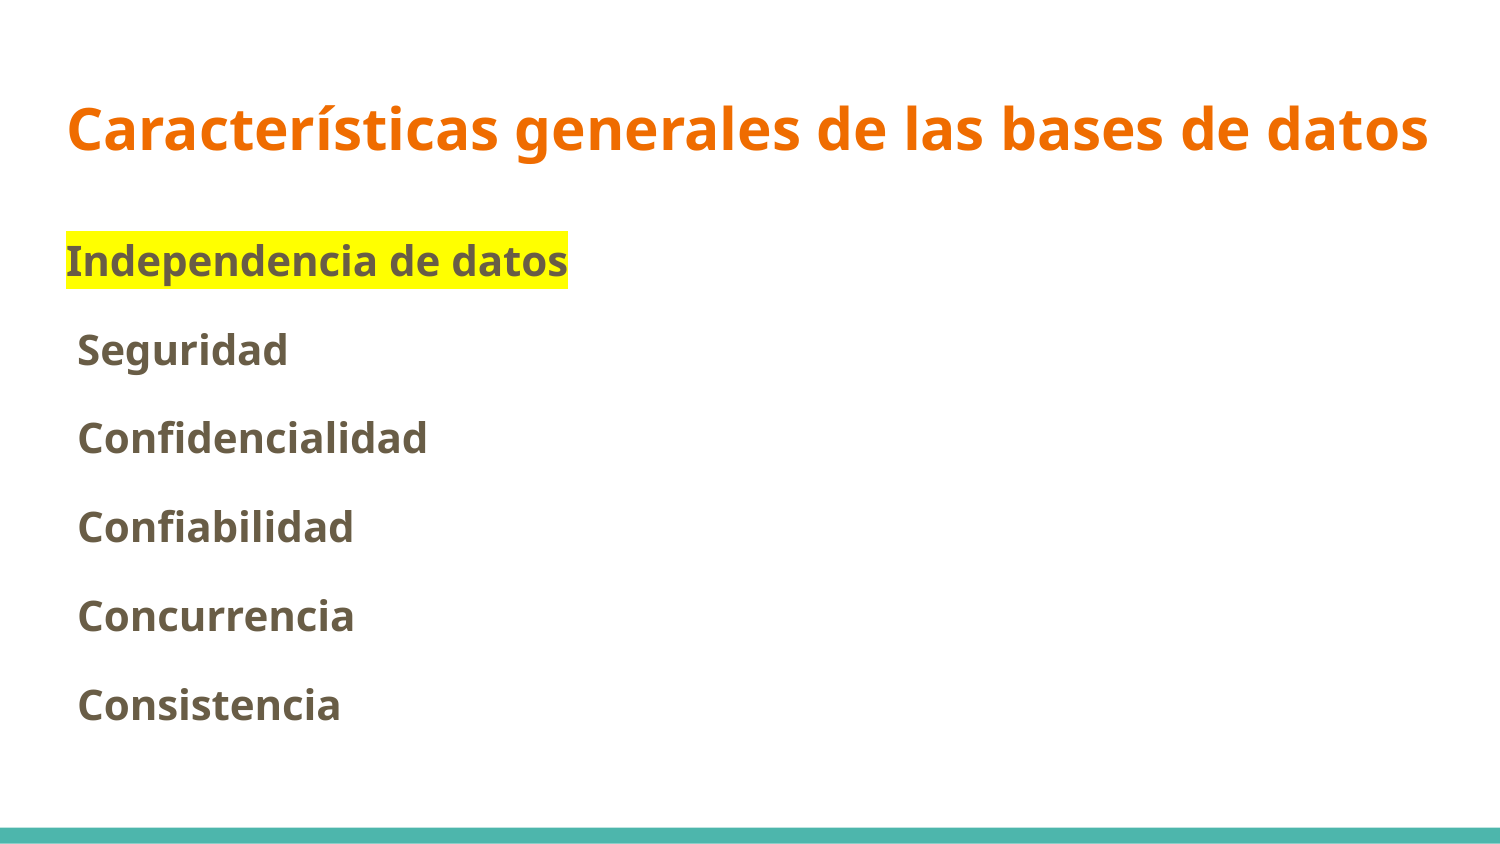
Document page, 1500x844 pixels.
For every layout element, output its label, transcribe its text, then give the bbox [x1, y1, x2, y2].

list Independencia de datos Seguridad Confidencialidad Confiabilidad Concurrencia Consistencia [51, 207, 1449, 750]
title Características generales de las bases de datos [51, 72, 1449, 189]
